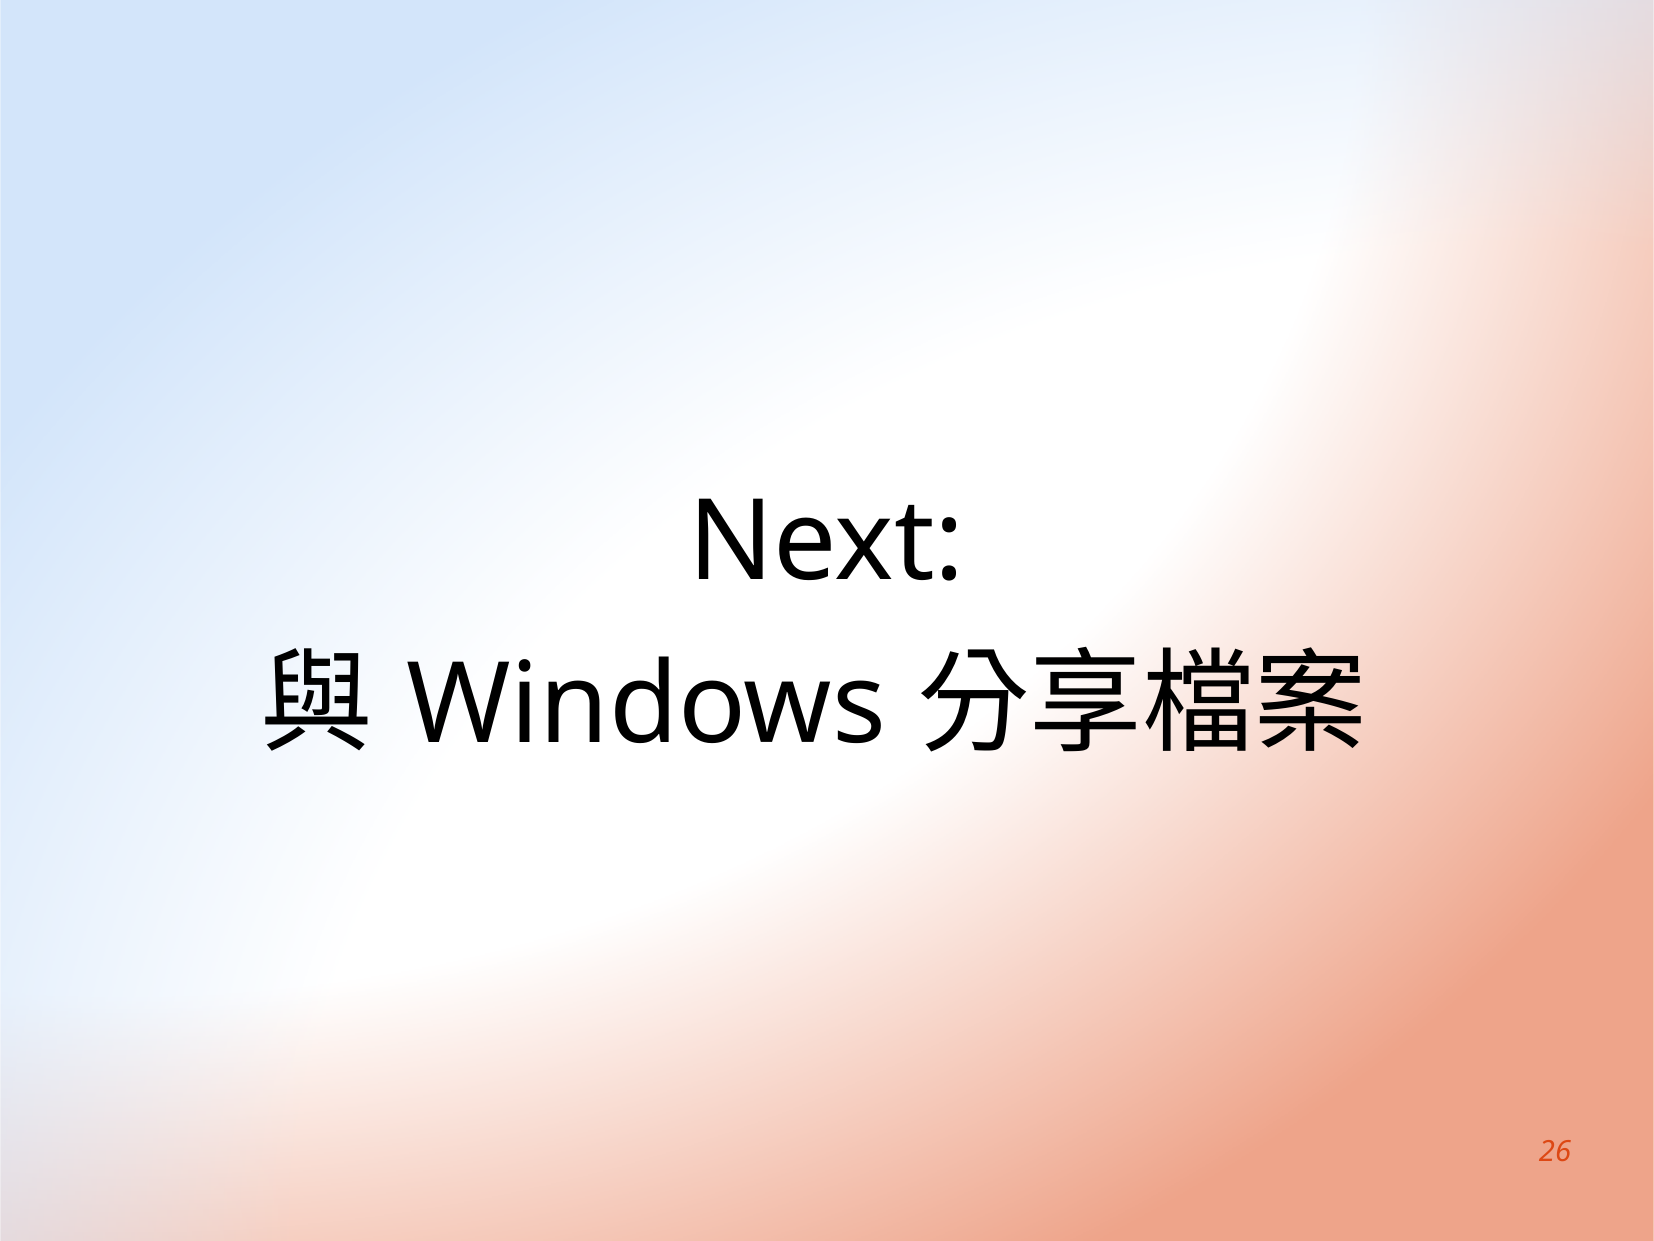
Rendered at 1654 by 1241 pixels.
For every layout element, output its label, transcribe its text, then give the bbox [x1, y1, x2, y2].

picture [0, 0, 1654, 1241]
subtitle Next: 與Windows分享檔案 [82, 49, 1571, 1186]
